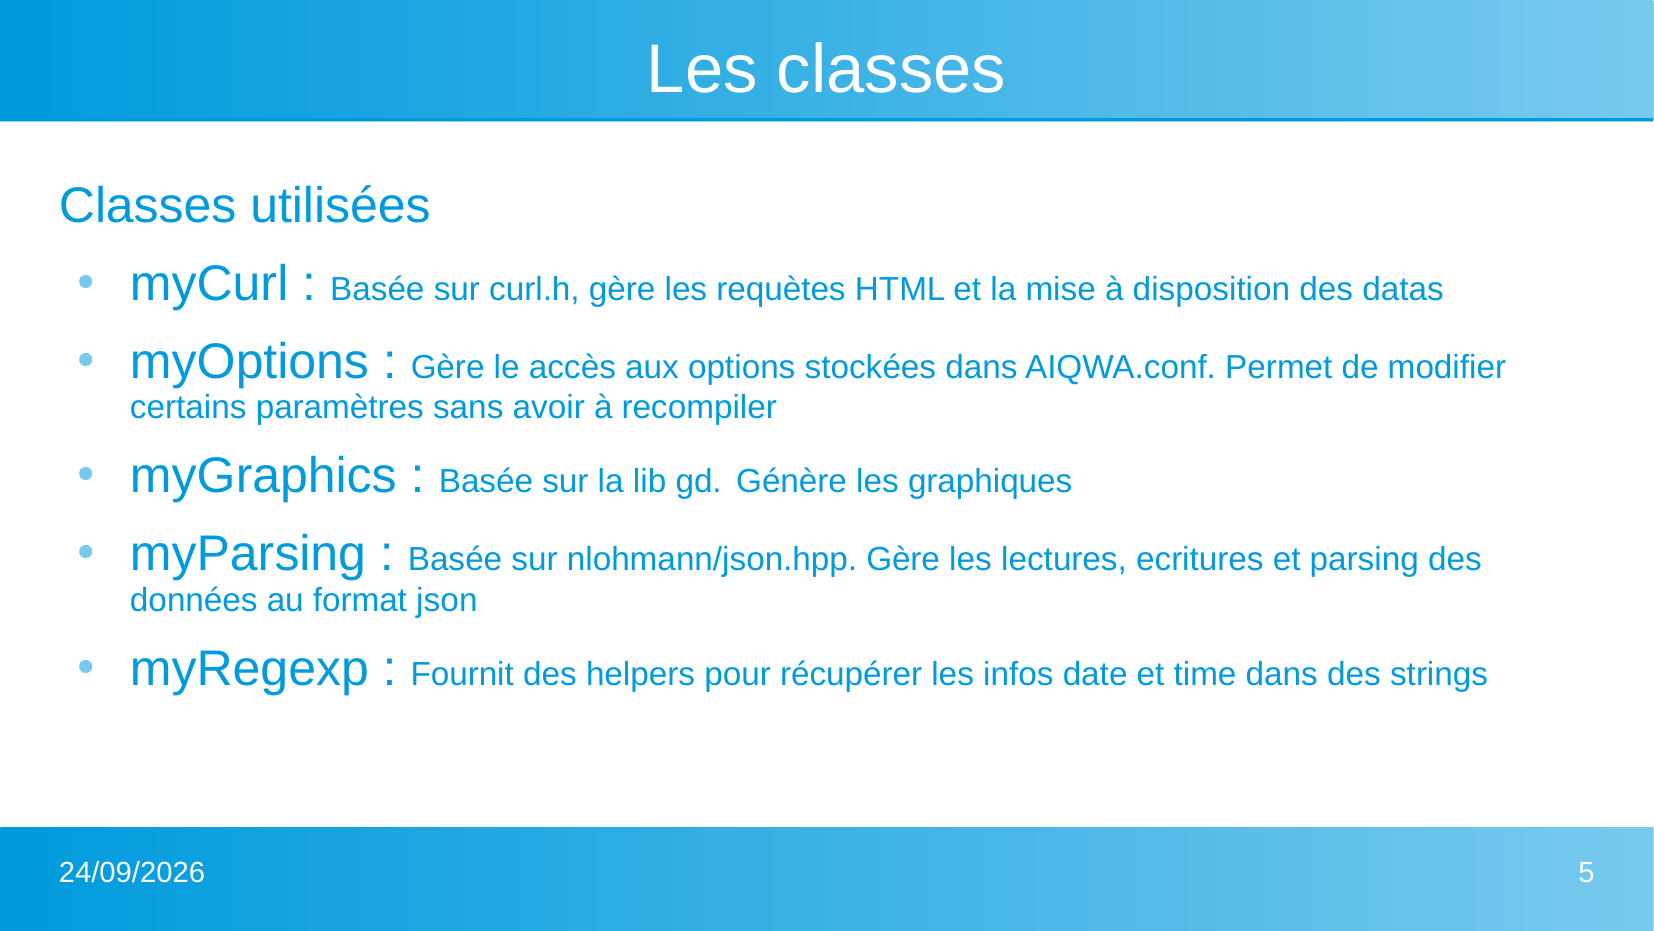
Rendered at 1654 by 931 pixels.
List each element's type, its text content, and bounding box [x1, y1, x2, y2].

list Classes utilisées myCurl : Basée sur curl.h, gère les requètes HTML et la mise à disposition des datas myOptions : Gère le accès aux options stockées dans AIQWA.conf. Permet de modifier certains paramètres sans avoir à recompiler myGraphics : Basée sur la lib gd. Génère les graphiques myParsing : Basée sur nlohmann/json.hpp. Gère les lectures, ecritures et parsing des données au format json myRegexp : Fournit des helpers pour récupérer les infos date et time dans des strings [59, 177, 1595, 768]
title Les classes [59, 29, 1595, 108]
